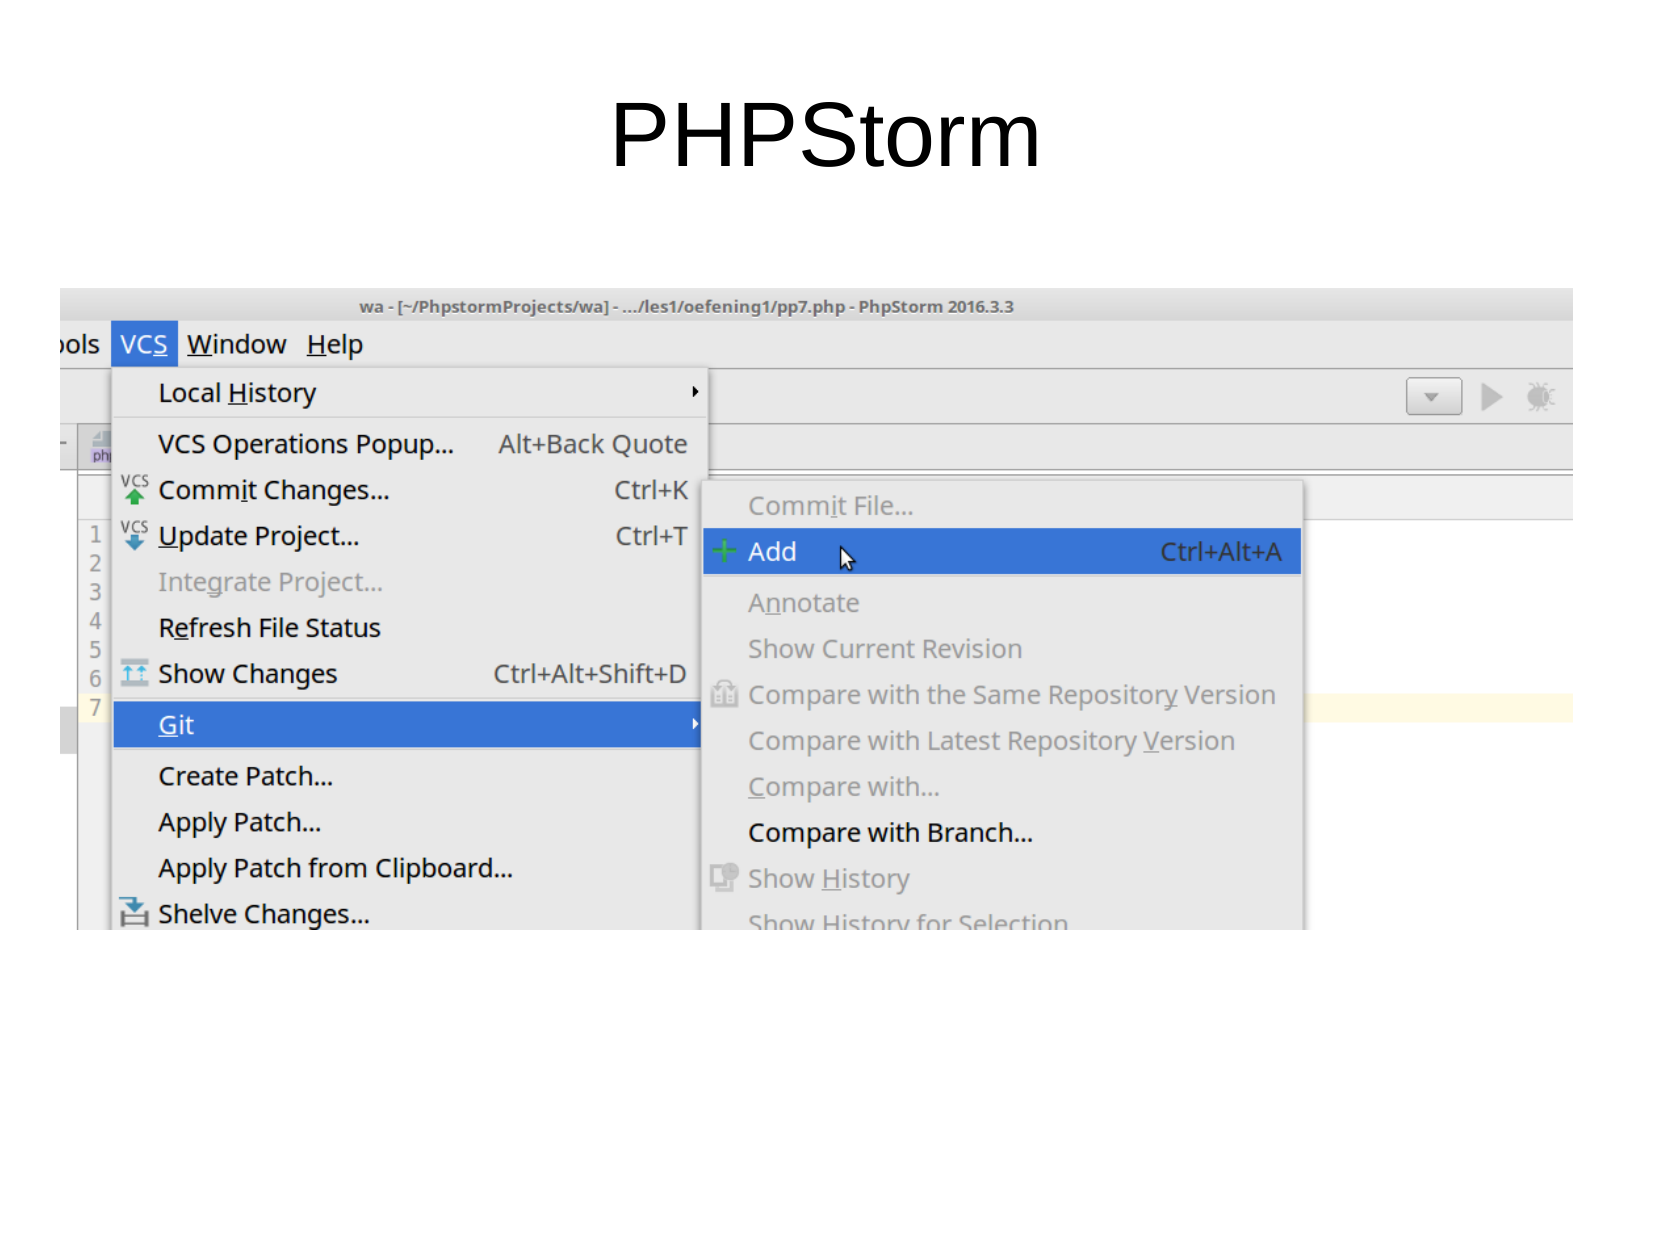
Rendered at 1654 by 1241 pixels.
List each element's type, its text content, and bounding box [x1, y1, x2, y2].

title PHPStorm [82, 31, 1571, 239]
picture [60, 288, 1573, 931]
